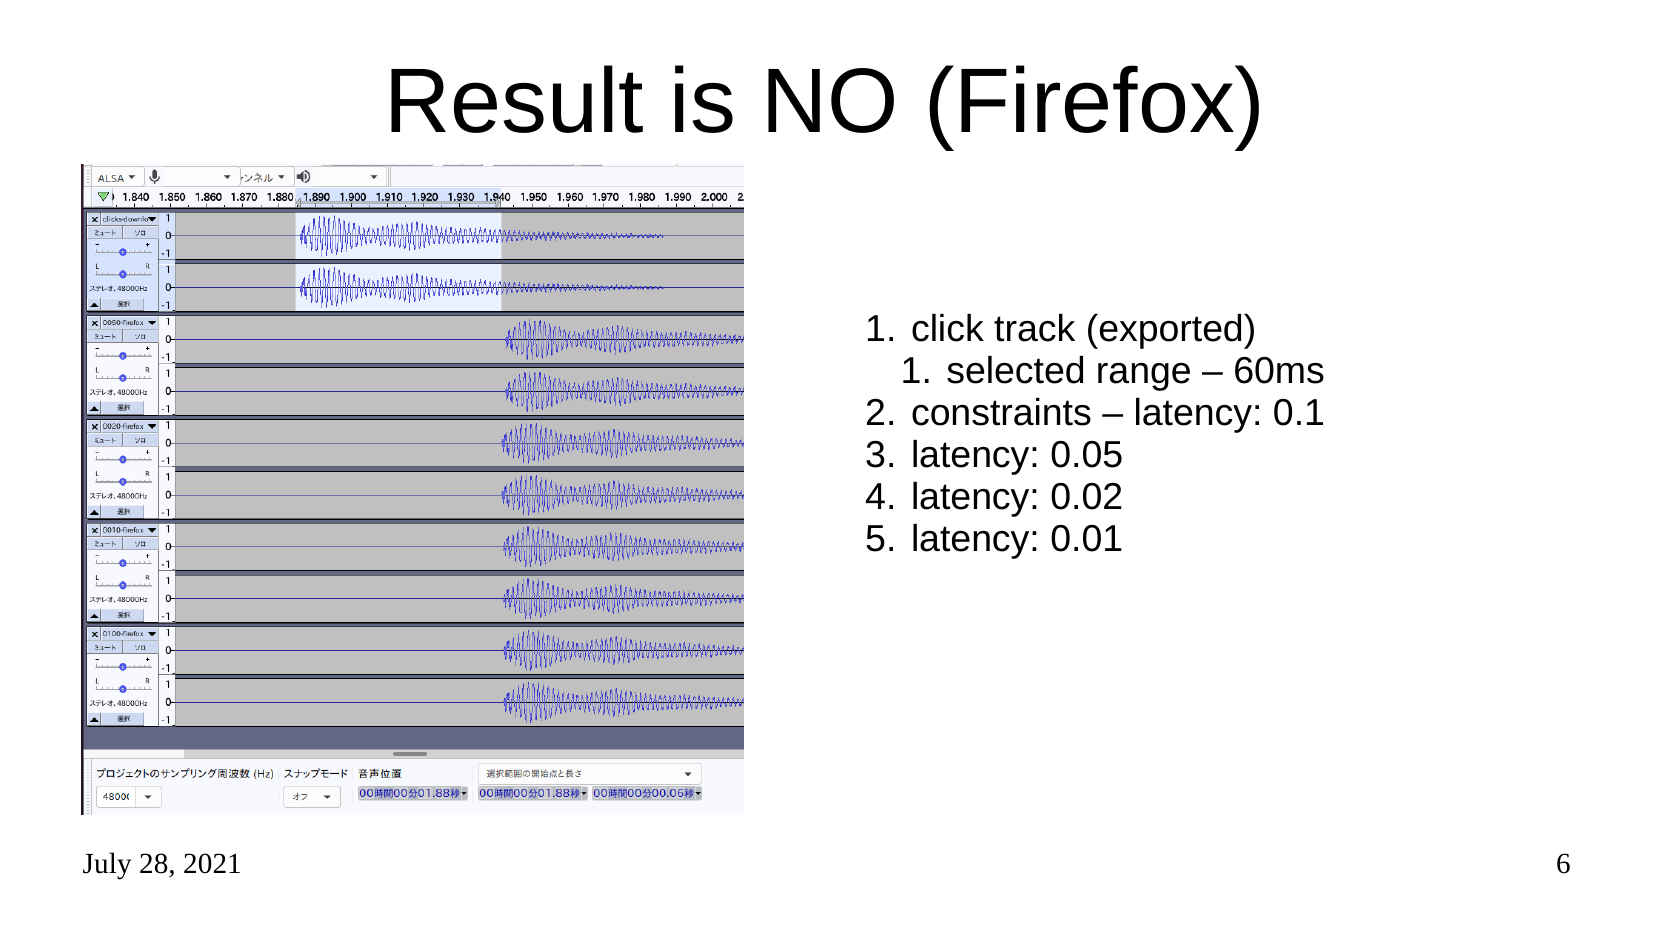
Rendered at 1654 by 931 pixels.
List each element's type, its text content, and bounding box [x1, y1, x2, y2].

title Result is NO (Firefox) [81, 23, 1570, 179]
text_box click track (exported) selected range – 60ms constraints – latency: 0.1 latency: 0.05 latency: 0.02 latency: 0.01 [850, 300, 1560, 567]
picture [81, 164, 744, 815]
